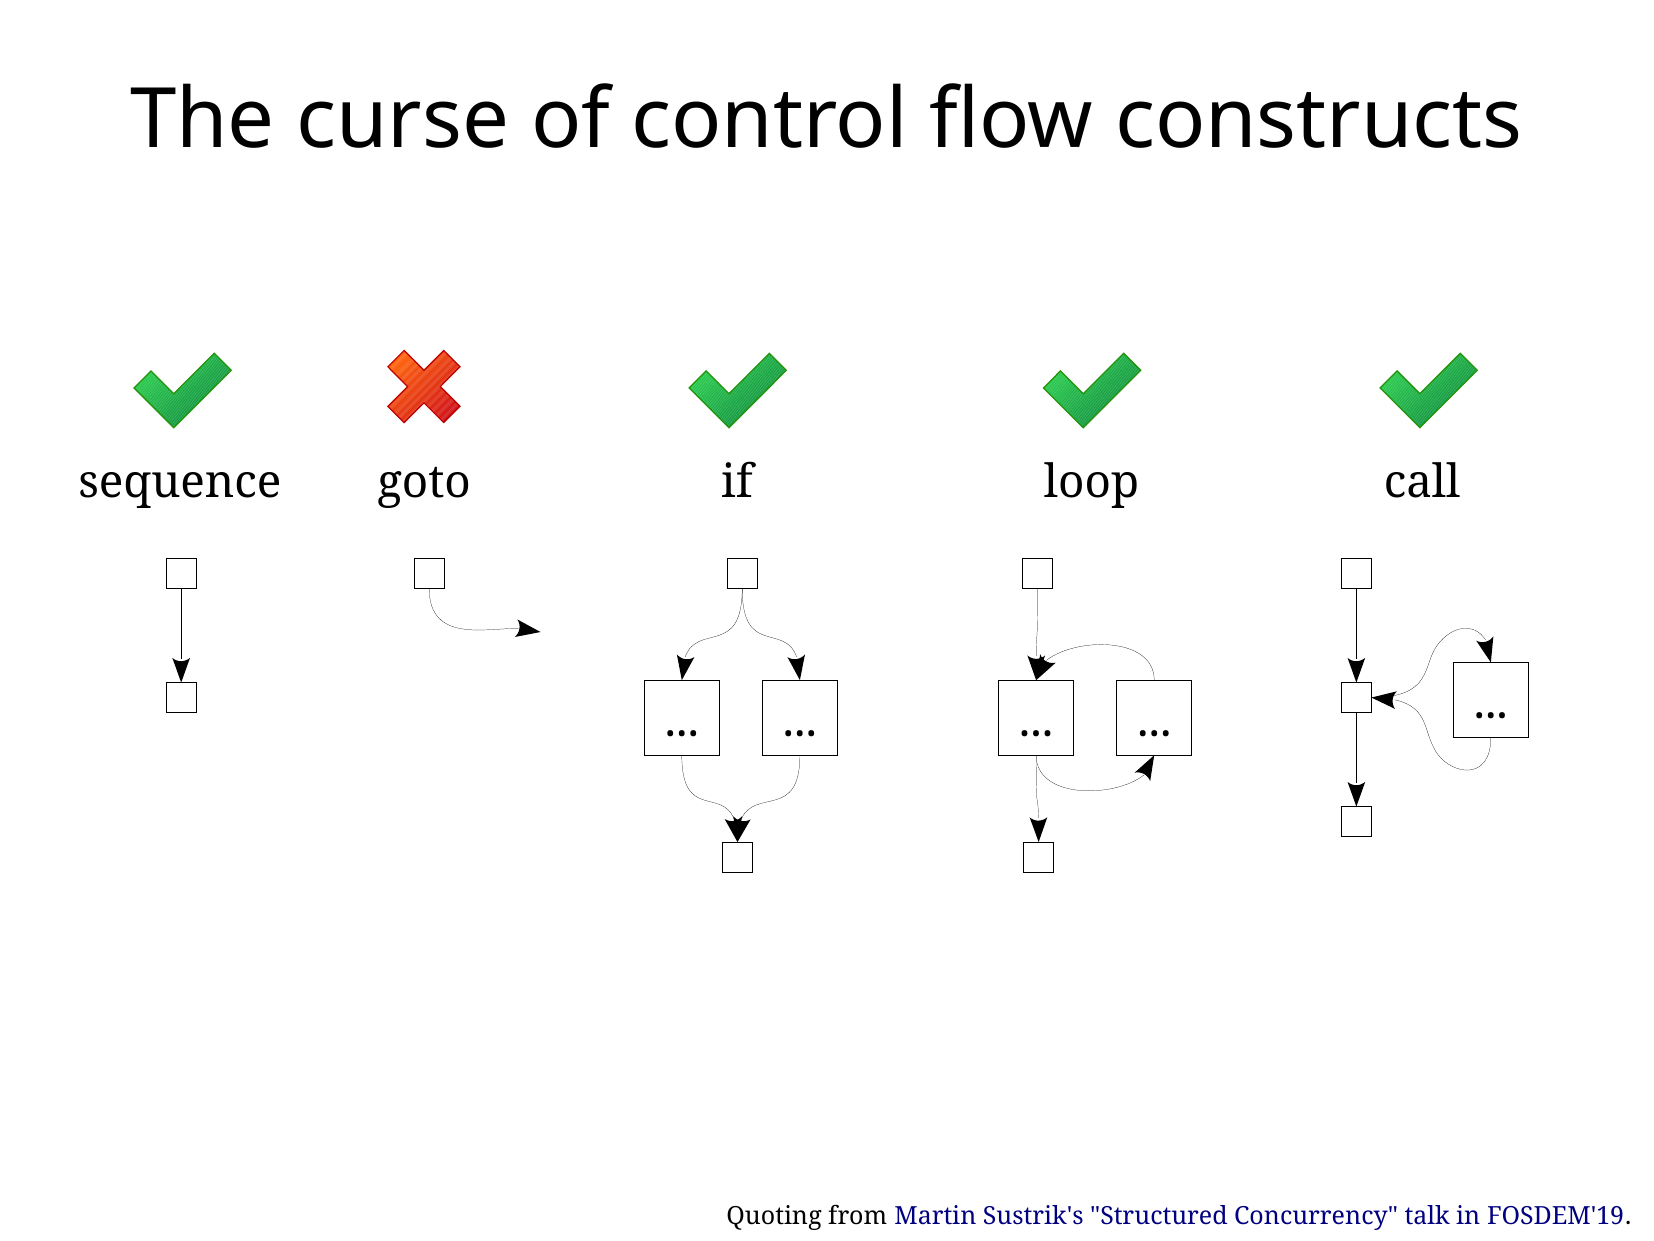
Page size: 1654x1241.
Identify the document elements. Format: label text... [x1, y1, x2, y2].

text_box loop [1009, 449, 1175, 511]
text_box ... [998, 680, 1074, 756]
text_box Quoting from Martin Sustrik's "Structured Concurrency" talk in FOSDEM'19. [581, 1189, 1647, 1241]
text_box if [654, 449, 820, 511]
text_box ... [762, 680, 838, 756]
picture [360, 323, 487, 449]
text_box ... [1116, 680, 1192, 756]
picture [669, 319, 805, 455]
text_box sequence [60, 426, 301, 534]
text_box call [1339, 449, 1505, 511]
picture [114, 319, 250, 455]
picture [1360, 319, 1496, 455]
title The curse of control flow constructs [83, 49, 1572, 181]
text_box ... [644, 680, 720, 756]
text_box ... [1453, 662, 1529, 738]
text_box goto [341, 449, 507, 511]
picture [1023, 319, 1159, 455]
